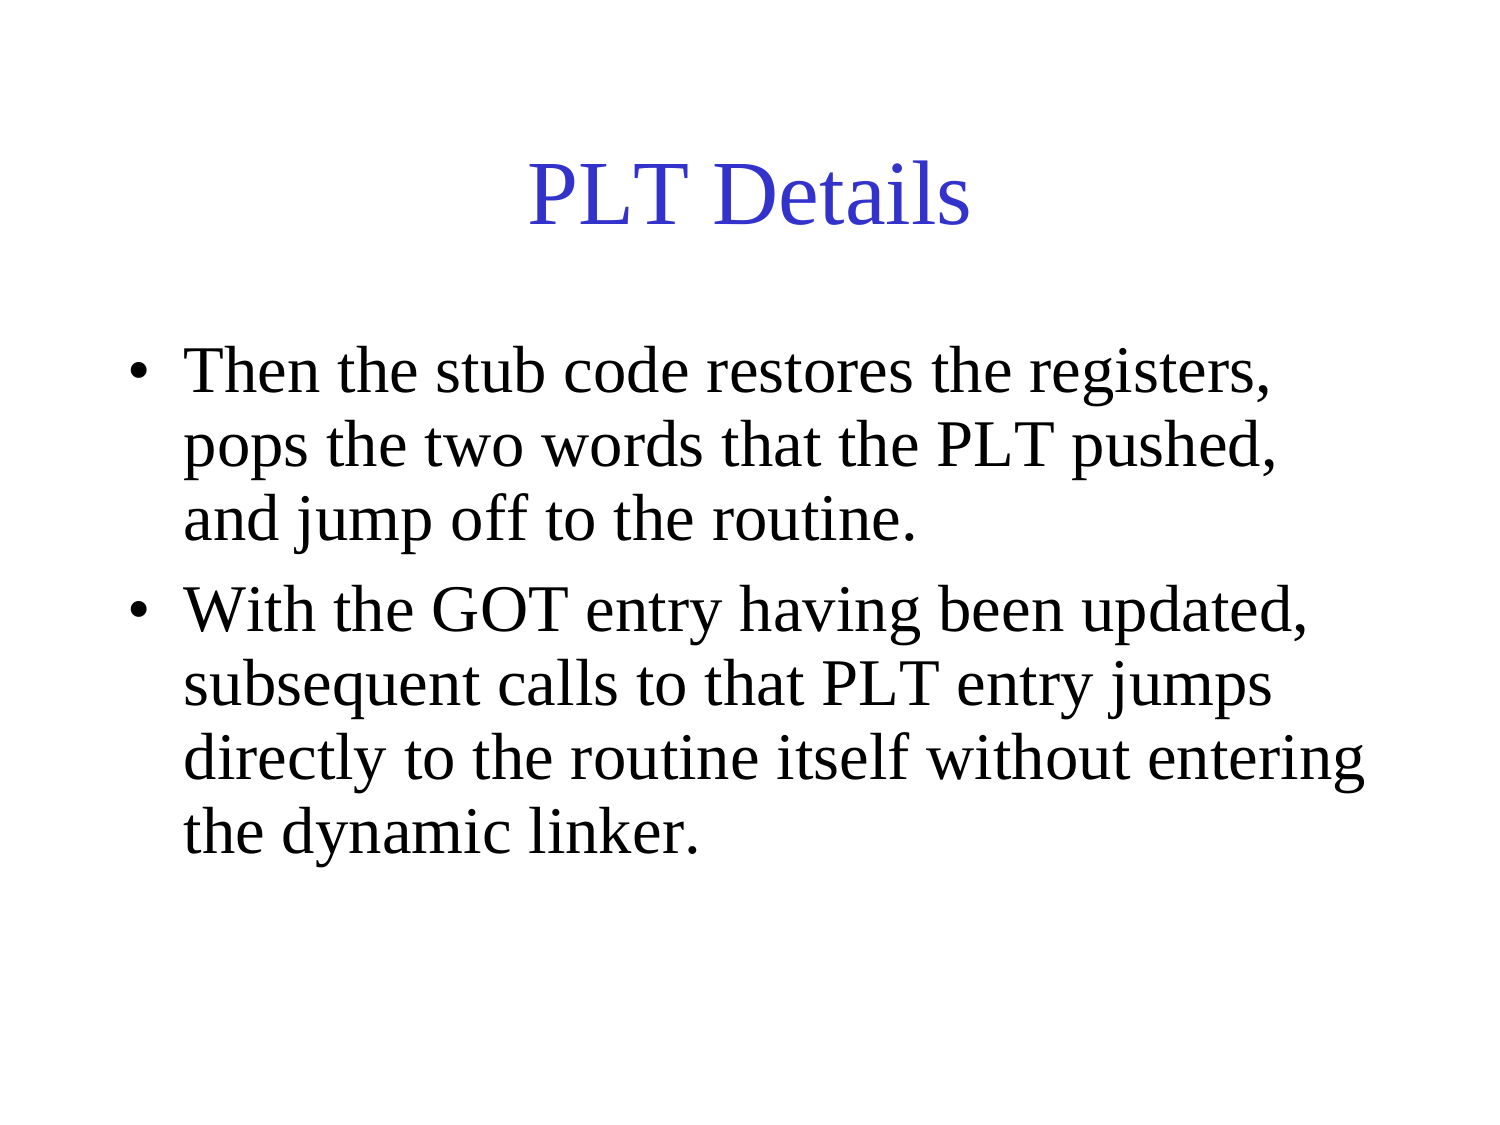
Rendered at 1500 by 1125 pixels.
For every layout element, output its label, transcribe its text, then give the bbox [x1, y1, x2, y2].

list Then the stub code restores the registers, pops the two words that the PLT pushed, and jump off to the routine. With the GOT entry having been updated, subsequent calls to that PLT entry jumps directly to the routine itself without entering the dynamic linker. [112, 324, 1388, 1014]
title PLT Details [112, 99, 1388, 288]
